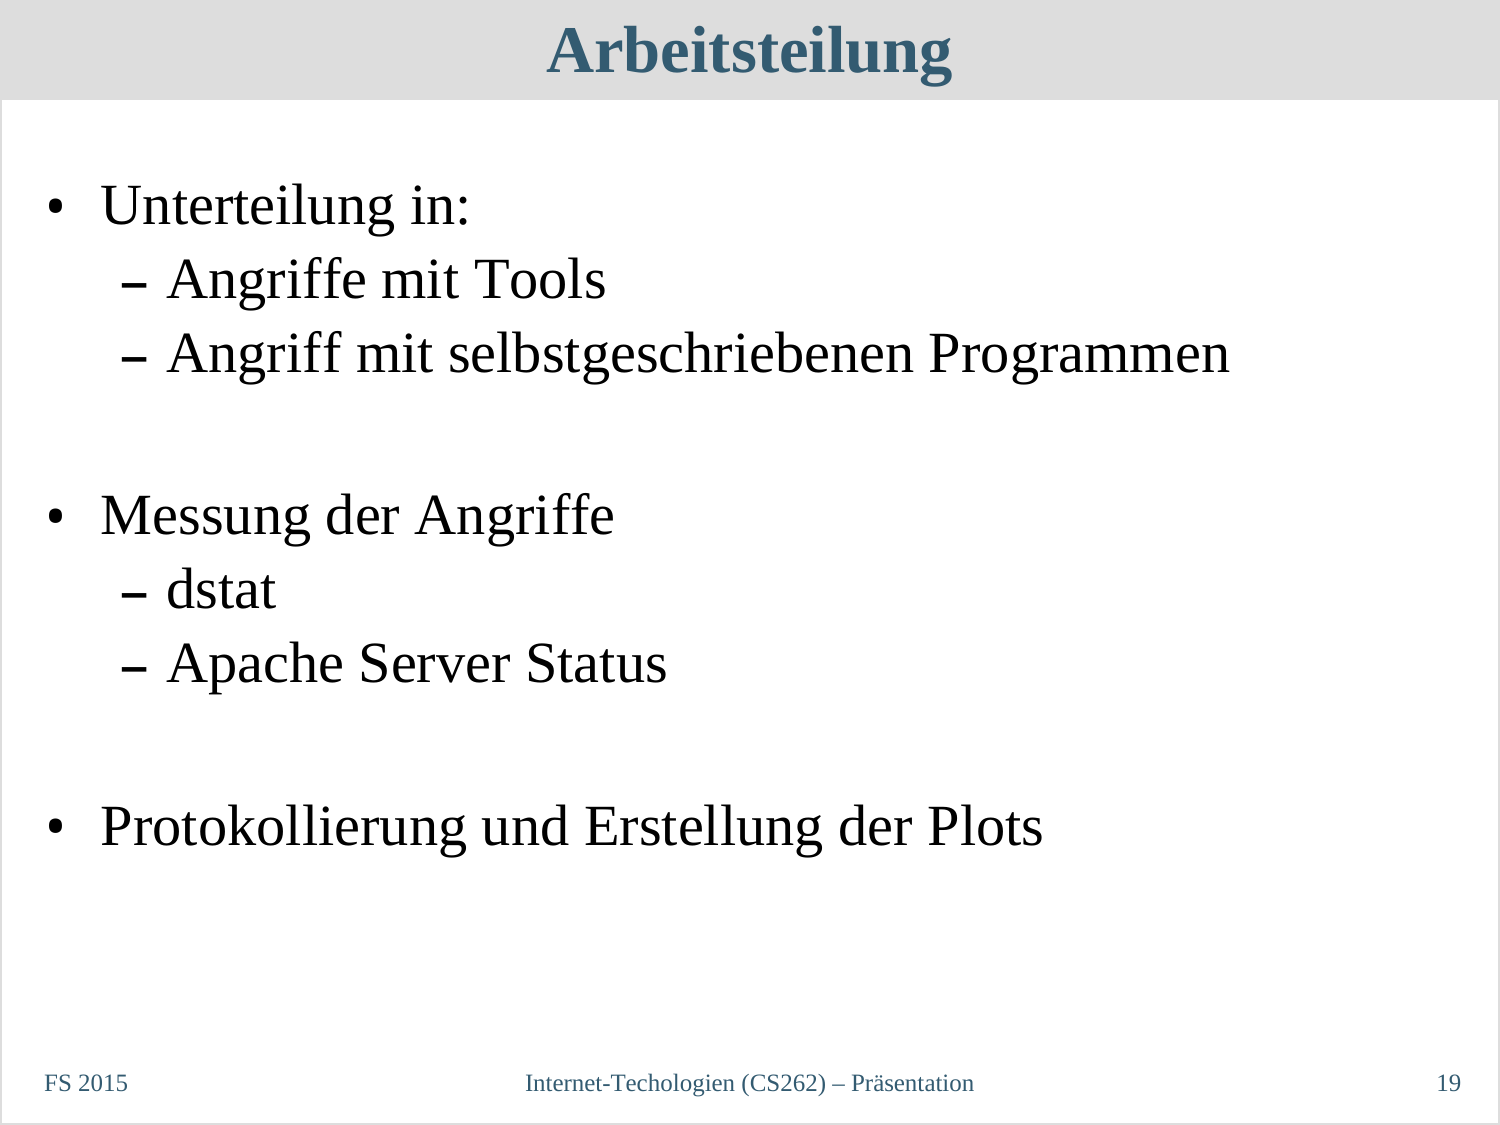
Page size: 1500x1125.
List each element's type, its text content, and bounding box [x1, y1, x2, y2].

text_box <number> [1375, 1058, 1477, 1097]
text_box FS 2015 [29, 1058, 195, 1097]
list Unterteilung in: Angriffe mit Tools Angriff mit selbstgeschriebenen Programmen Messung der Angriffe dstat Apache Server Status Protokollierung und Erstellung der Plots [29, 104, 1447, 1016]
text_box Internet-Techologien (CS262) – Präsentation [300, 1058, 1201, 1107]
title Arbeitsteilung [0, 0, 1500, 100]
